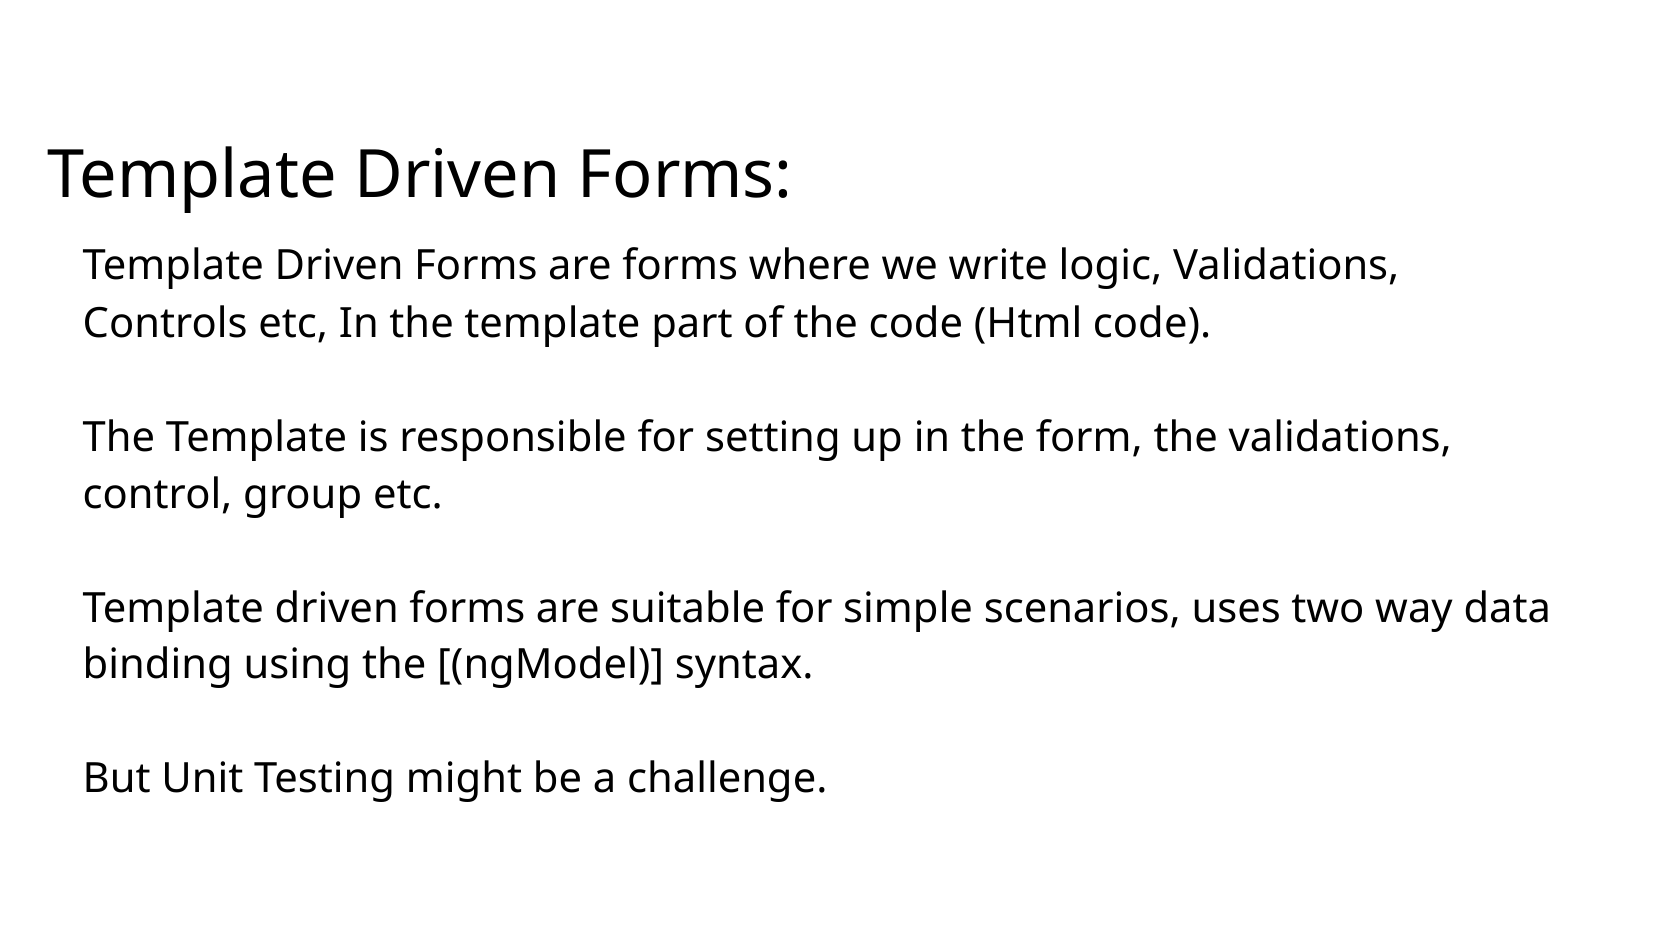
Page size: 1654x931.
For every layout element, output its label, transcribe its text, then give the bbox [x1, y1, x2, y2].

subtitle Template Driven Forms are forms where we write logic, Validations, Controls etc, In the template part of the code (Html code). The Template is responsible for setting up in the form, the validations, control, group etc. Template driven forms are suitable for simple scenarios, uses two way data binding using the [(ngModel)] syntax. But Unit Testing might be a challenge. [82, 283, 1571, 758]
title Template Driven Forms: [47, 106, 863, 238]
